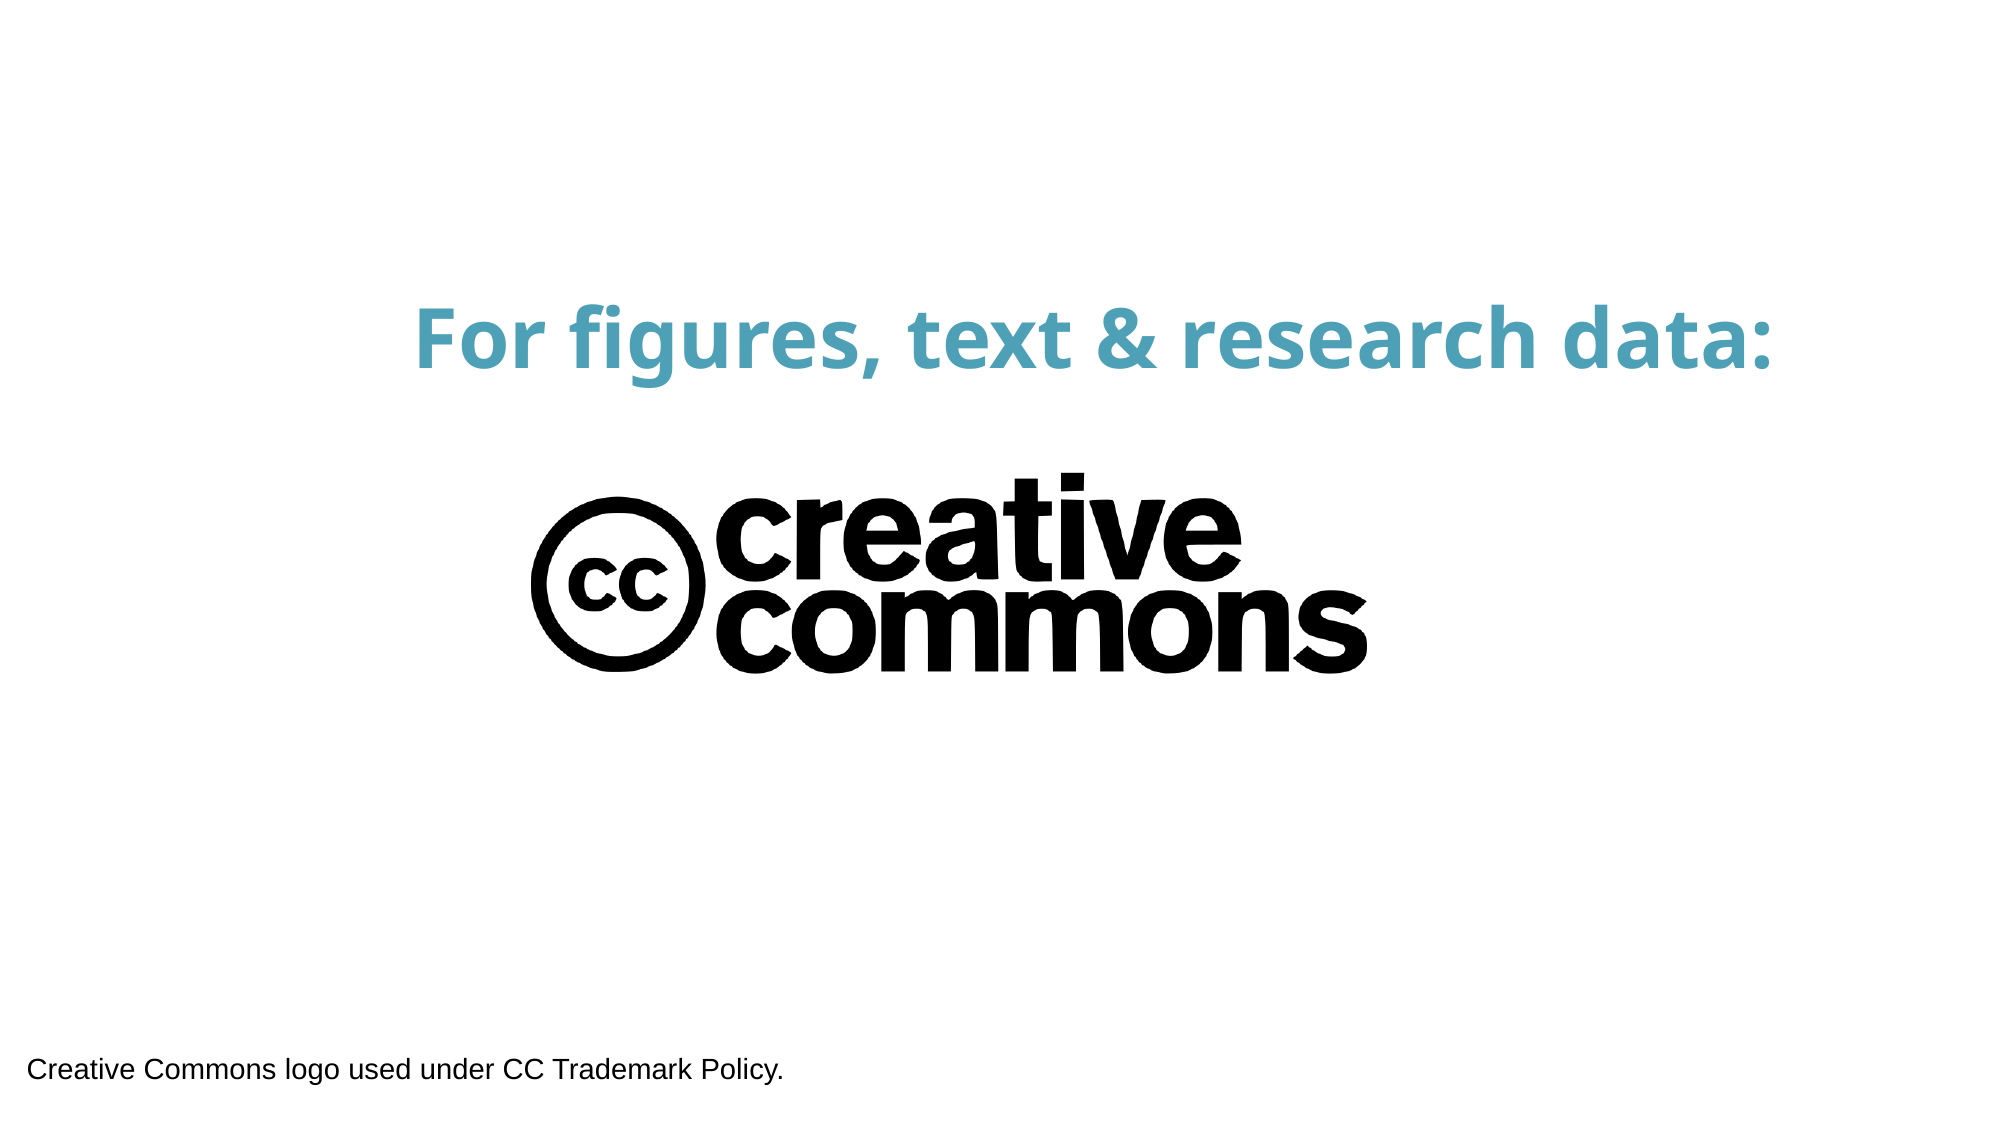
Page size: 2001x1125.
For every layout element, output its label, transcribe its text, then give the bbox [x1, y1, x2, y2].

text_box Creative Commons logo used under CC Trademark Policy. [11, 1045, 1808, 1125]
text_box For figures, text & research data: [397, 271, 1603, 425]
picture [531, 472, 1367, 674]
